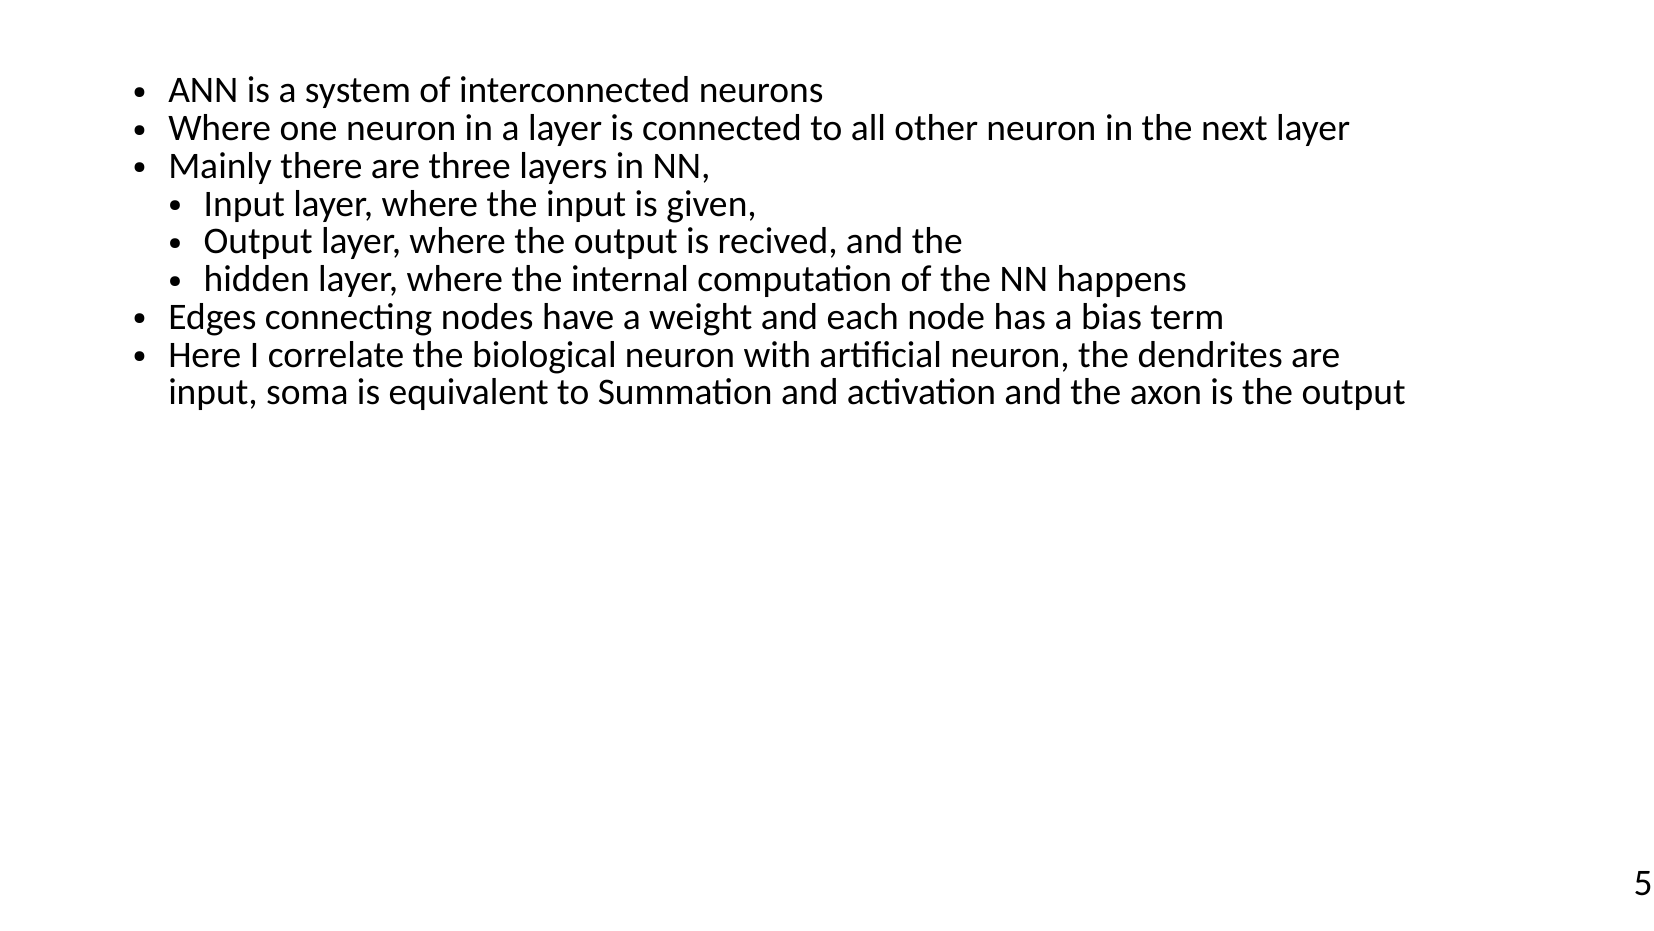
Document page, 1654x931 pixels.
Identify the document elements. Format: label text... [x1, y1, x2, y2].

text_box <number> [1479, 860, 1654, 931]
text_box ANN is a system of interconnected neurons Where one neuron in a layer is connected to all other neuron in the next layer Mainly there are three layers in NN, Input layer, where the input is given, Output layer, where the output is recived, and the hidden layer, where the internal computation of the NN happens Edges connecting nodes have a weight and each node has a bias term Here I correlate the biological neuron with artificial neuron, the dendrites are input, soma is equivalent to Summation and activation and the axon is the output [118, 29, 1447, 422]
